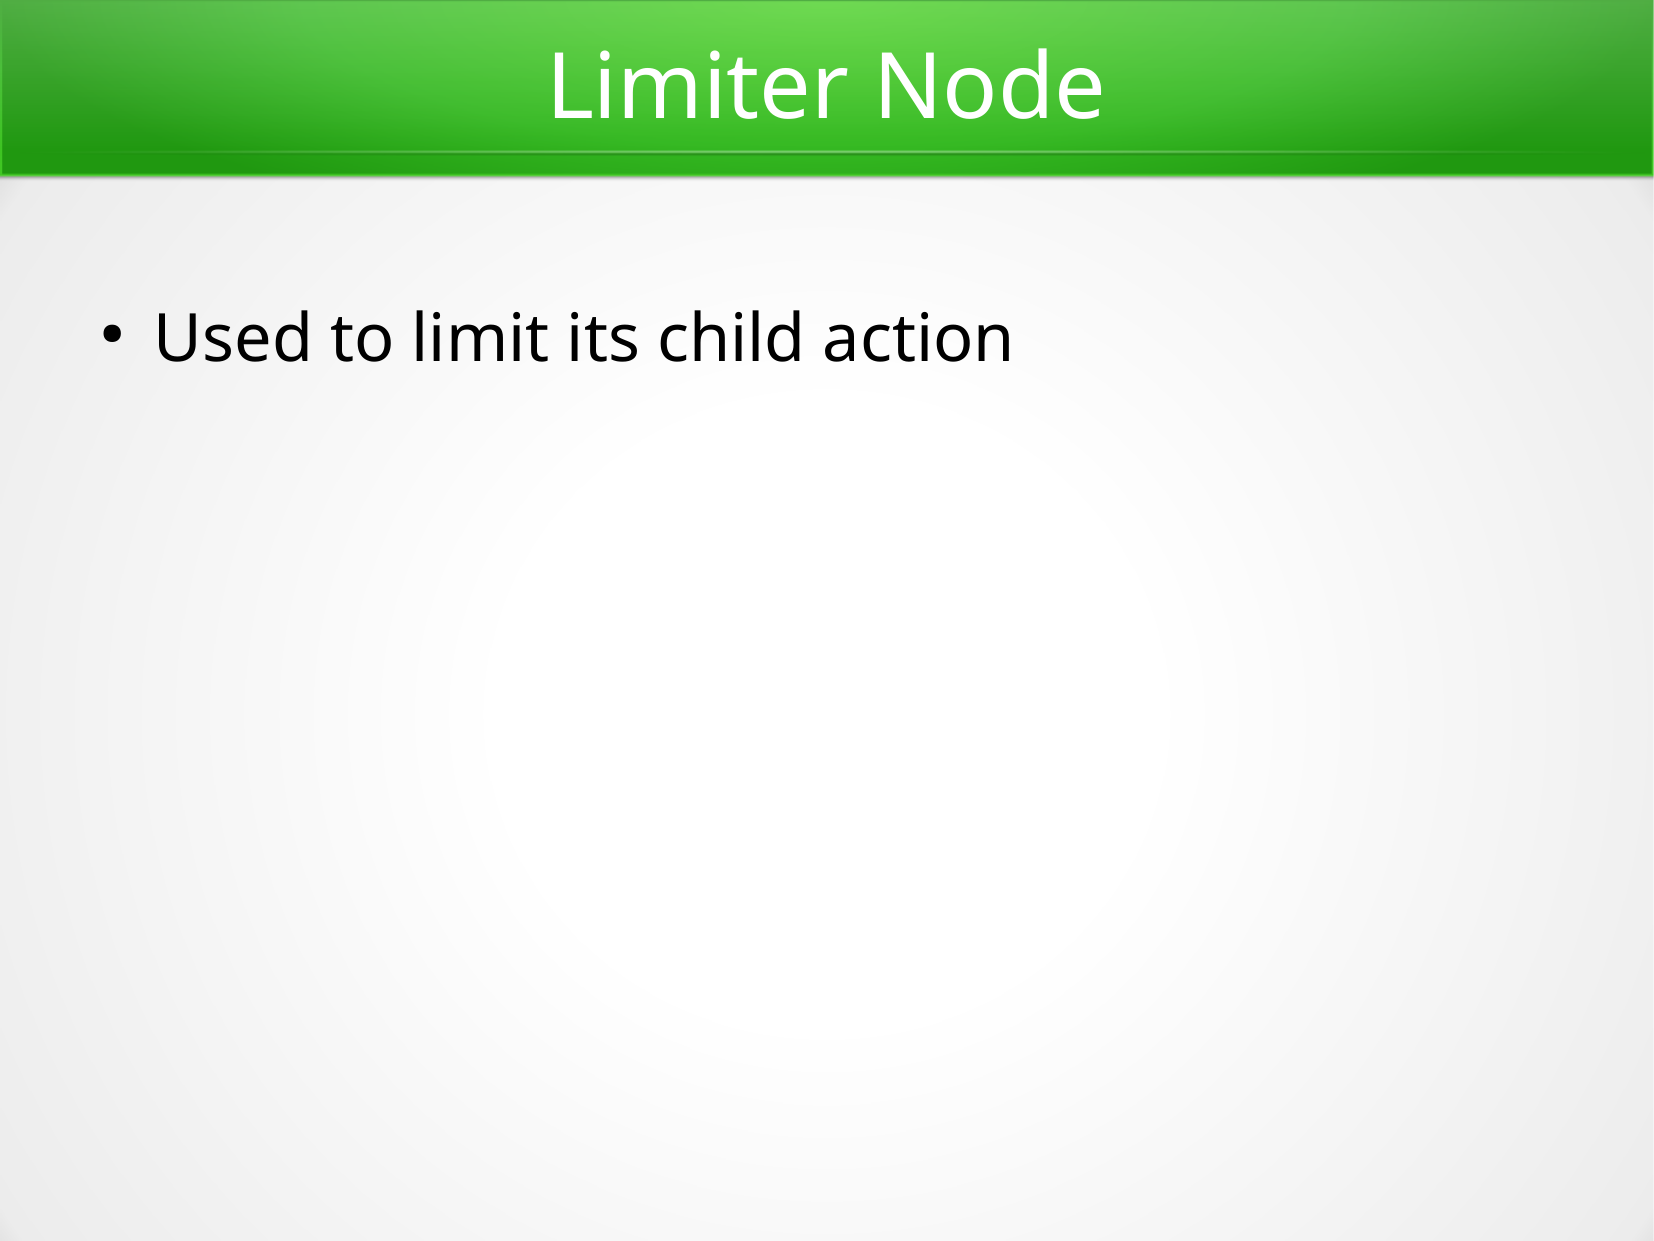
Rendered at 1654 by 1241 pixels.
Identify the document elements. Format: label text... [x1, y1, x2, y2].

picture [0, 0, 1654, 1241]
title Limiter Node [82, 11, 1571, 154]
list Used to limit its child action [82, 290, 1571, 1010]
